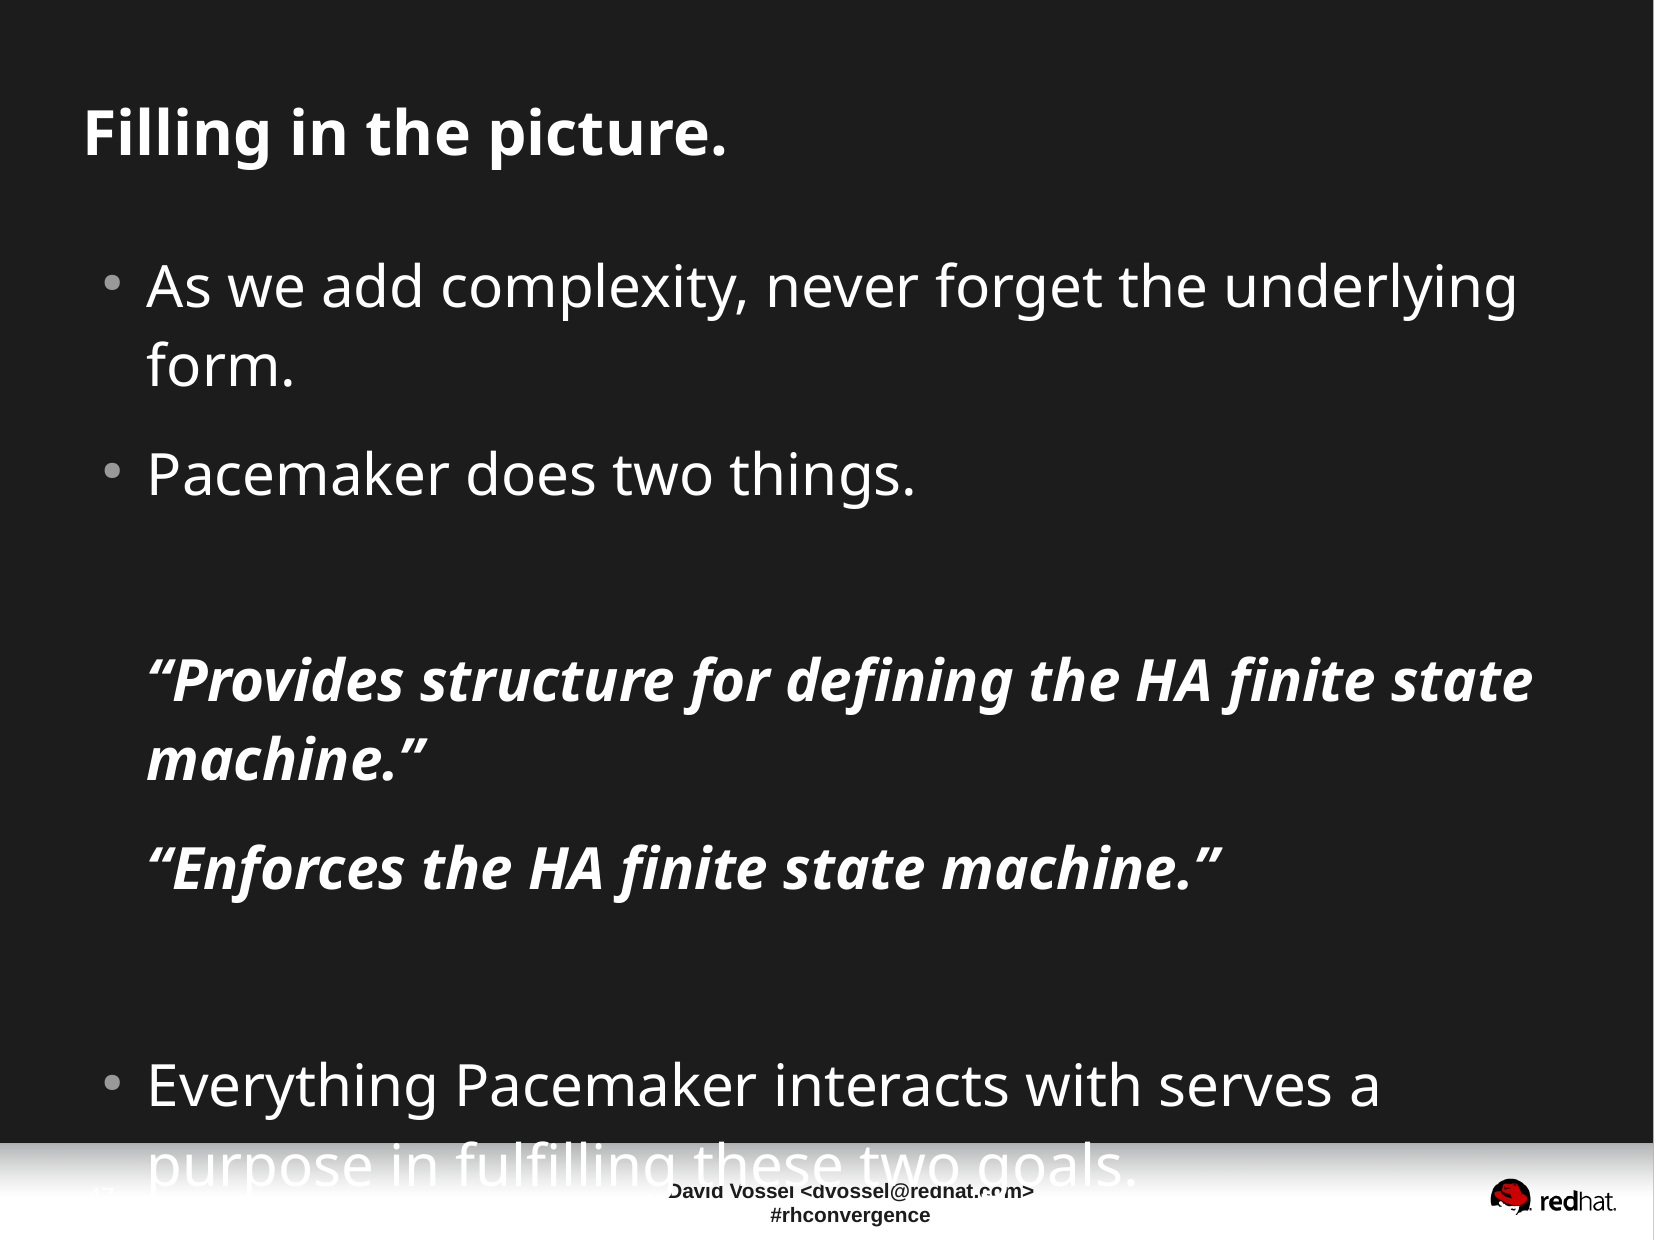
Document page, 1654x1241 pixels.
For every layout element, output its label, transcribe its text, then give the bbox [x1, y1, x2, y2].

list As we add complexity, never forget the underlying form. Pacemaker does two things. “Provides structure for defining the HA finite state machine.” “Enforces the HA finite state machine.” Everything Pacemaker interacts with serves a purpose in fulfilling these two goals. [86, 244, 1576, 1118]
title Filling in the picture. [82, 37, 1571, 226]
picture [0, 1143, 1654, 1241]
